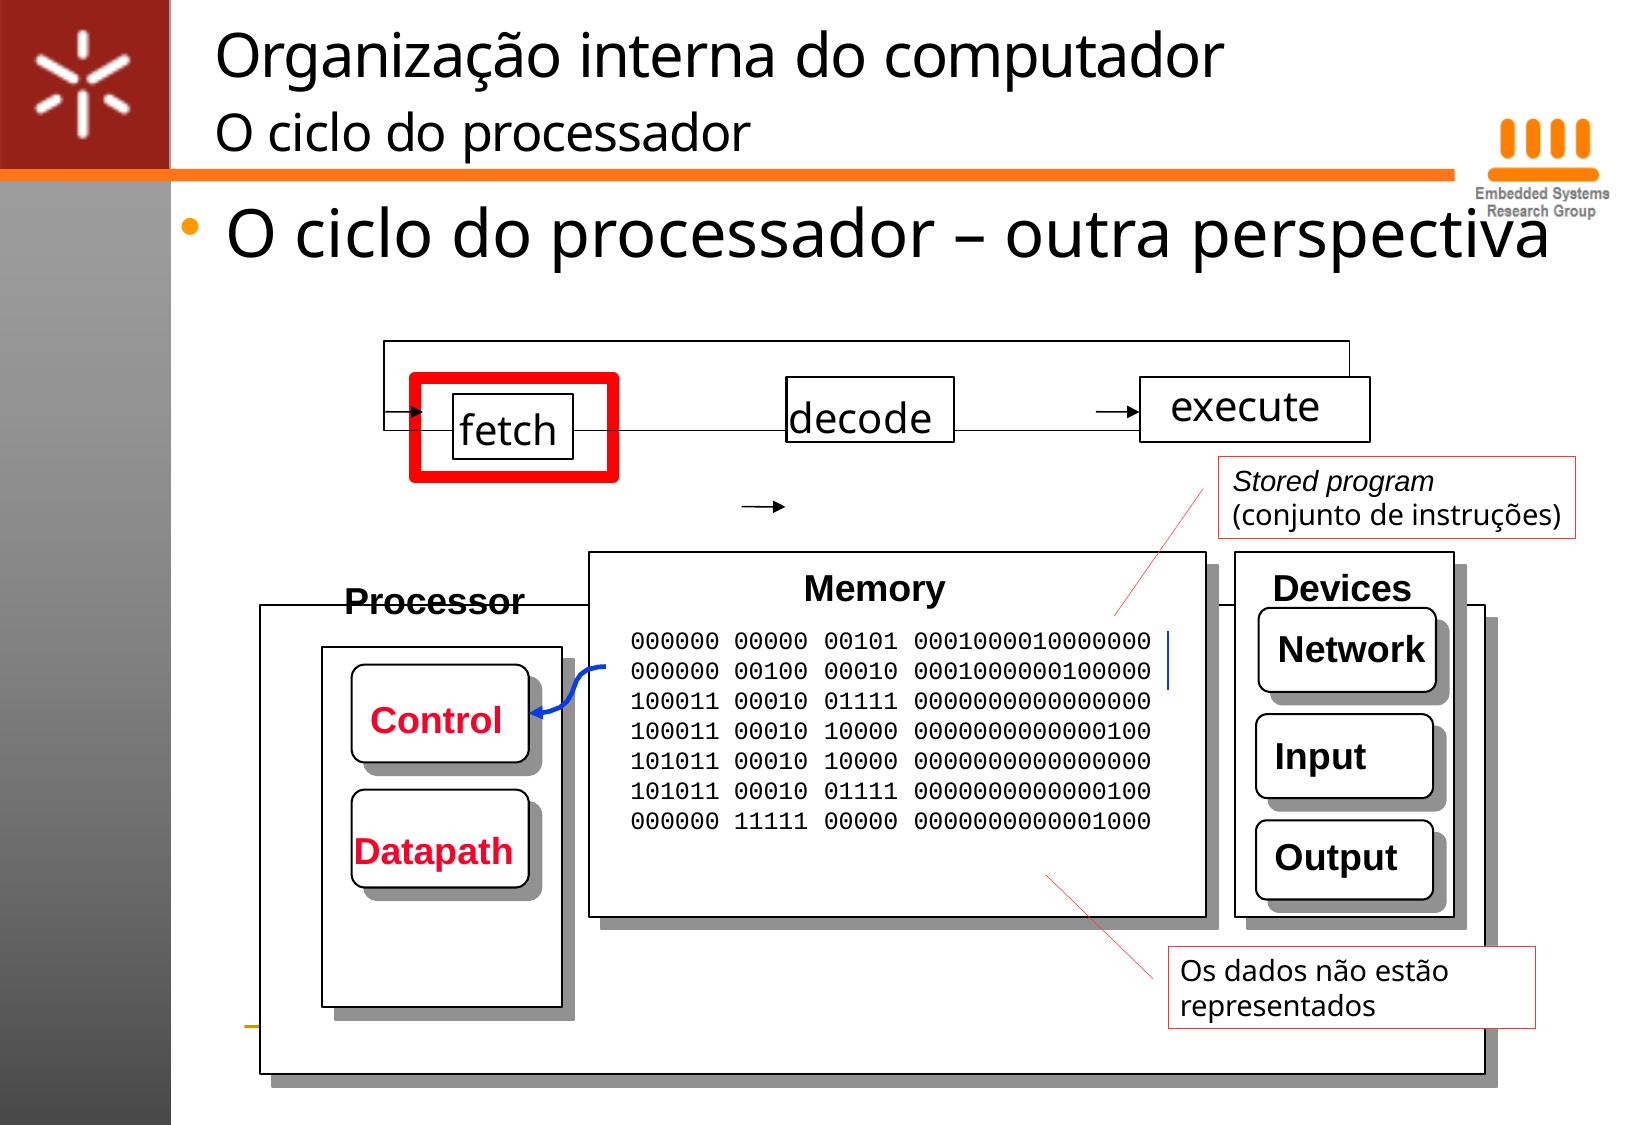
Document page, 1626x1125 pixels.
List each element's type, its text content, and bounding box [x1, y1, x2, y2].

table_cell 10000 [816, 720, 906, 750]
picture [1475, 118, 1610, 188]
text_box [1169, 1023, 1535, 1028]
text_box [1141, 378, 1369, 441]
picture [0, 182, 171, 1125]
text_box Memory [801, 562, 950, 610]
table_cell 101011 [612, 780, 726, 810]
text_box decode [786, 389, 956, 442]
text_box [336, 698, 573, 1019]
text_box [1273, 622, 1447, 703]
text_box [1249, 566, 1465, 928]
text_box Control [370, 693, 506, 741]
table_cell 000000 [612, 810, 726, 839]
text_box [602, 918, 1099, 928]
text_box [261, 606, 1536, 1073]
text_box fetch [457, 401, 574, 454]
text_box [590, 553, 1205, 916]
table_cell 00010 [726, 690, 816, 720]
table_cell 0001000000100000 [906, 660, 1167, 690]
text_box [1092, 566, 1217, 928]
text_box Stored program (conjunto de instruções) [1230, 461, 1619, 531]
text_box Input [1315, 752, 1323, 766]
text_box Input [1274, 729, 1369, 777]
table_cell 10000 [816, 750, 906, 780]
table_cell 00010 [726, 750, 816, 780]
table_header 00101 [816, 631, 906, 660]
table_header 0001000010000000 [906, 631, 1167, 660]
table_cell 01111 [816, 690, 906, 720]
table_cell 00100 [726, 660, 816, 690]
table_cell 11111 [726, 810, 816, 839]
table_header 000000 [612, 631, 726, 660]
text_box [410, 405, 424, 418]
table_cell 00010 [726, 780, 816, 810]
table_cell 0000000000000100 [906, 720, 1168, 750]
text_box O ciclo do processador – outra perspectiva [177, 188, 1625, 272]
text_box [772, 500, 786, 514]
text_box Datapath [353, 824, 516, 873]
table_cell 0000000000000000 [906, 690, 1168, 720]
text_box [563, 660, 573, 700]
title Organização interna do computador O ciclo do processador [212, 16, 1371, 188]
text_box Devices Network [1272, 546, 1428, 671]
text_box [454, 395, 572, 458]
text_box [788, 378, 953, 389]
table_cell 00000 [816, 810, 906, 839]
text_box Output [1274, 830, 1400, 878]
table_cell 01111 [816, 780, 906, 810]
table_cell 101011 [612, 750, 726, 780]
table_cell 0000000000000100 [906, 780, 1168, 810]
text_box [274, 1029, 1496, 1086]
table_cell 00010 [726, 720, 816, 750]
table_cell 100011 [612, 720, 726, 750]
text_box [1219, 457, 1575, 538]
table_cell 00010 [816, 660, 906, 690]
text_box Processor [344, 574, 530, 623]
text_box [1236, 553, 1453, 916]
text_box [1260, 609, 1434, 690]
text_box [1127, 405, 1139, 419]
table_cell 100011 [612, 690, 726, 720]
text_box execute [1168, 378, 1350, 431]
picture [0, 0, 171, 169]
table_cell 0000000000001000 [906, 810, 1168, 839]
table_cell 000000 [612, 660, 726, 690]
text_box [323, 648, 561, 1006]
table_cell 0000000000000000 [906, 750, 1168, 780]
text_box Os dados não estão representados [1165, 950, 1536, 1023]
table_header 00000 [726, 631, 816, 660]
